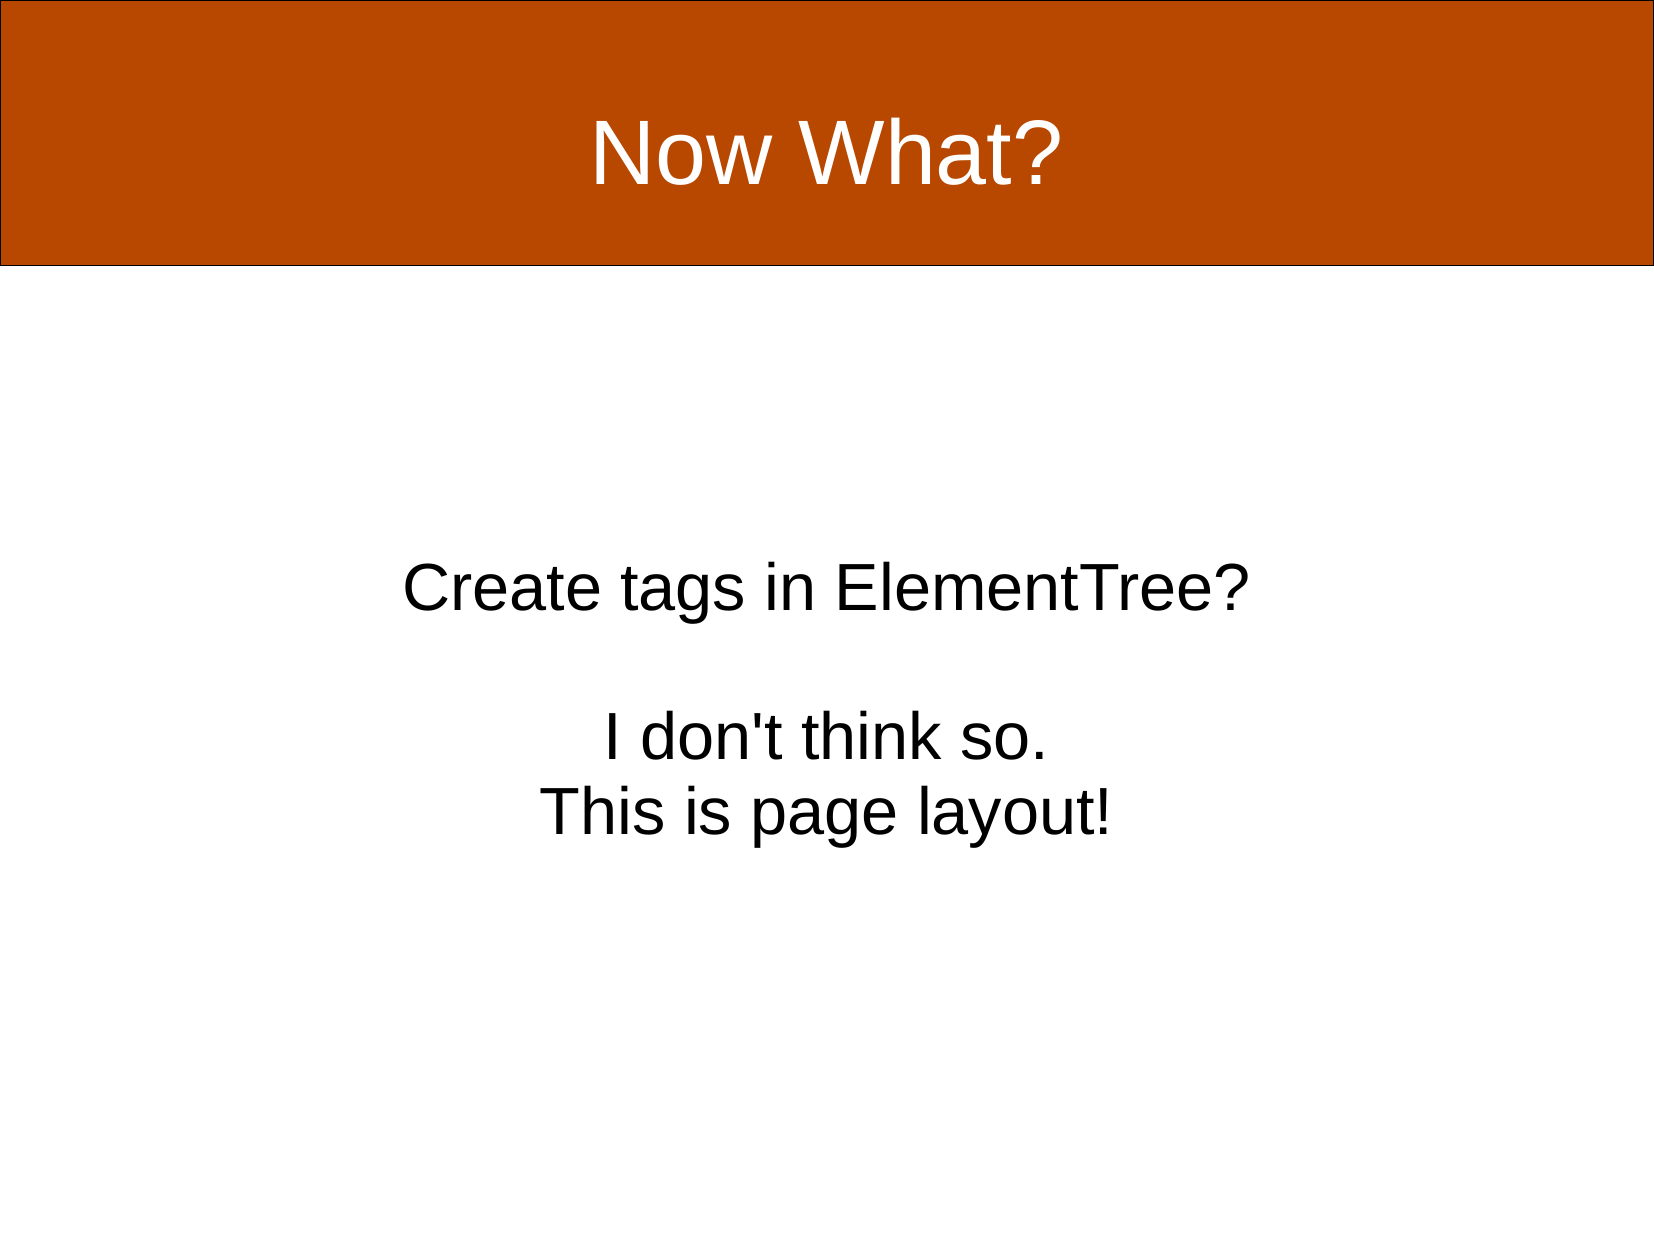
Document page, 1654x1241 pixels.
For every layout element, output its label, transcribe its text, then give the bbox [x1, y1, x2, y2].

title Now What? [82, 56, 1571, 250]
subtitle Create tags in ElementTree? I don't think so. This is page layout! [82, 297, 1571, 1102]
